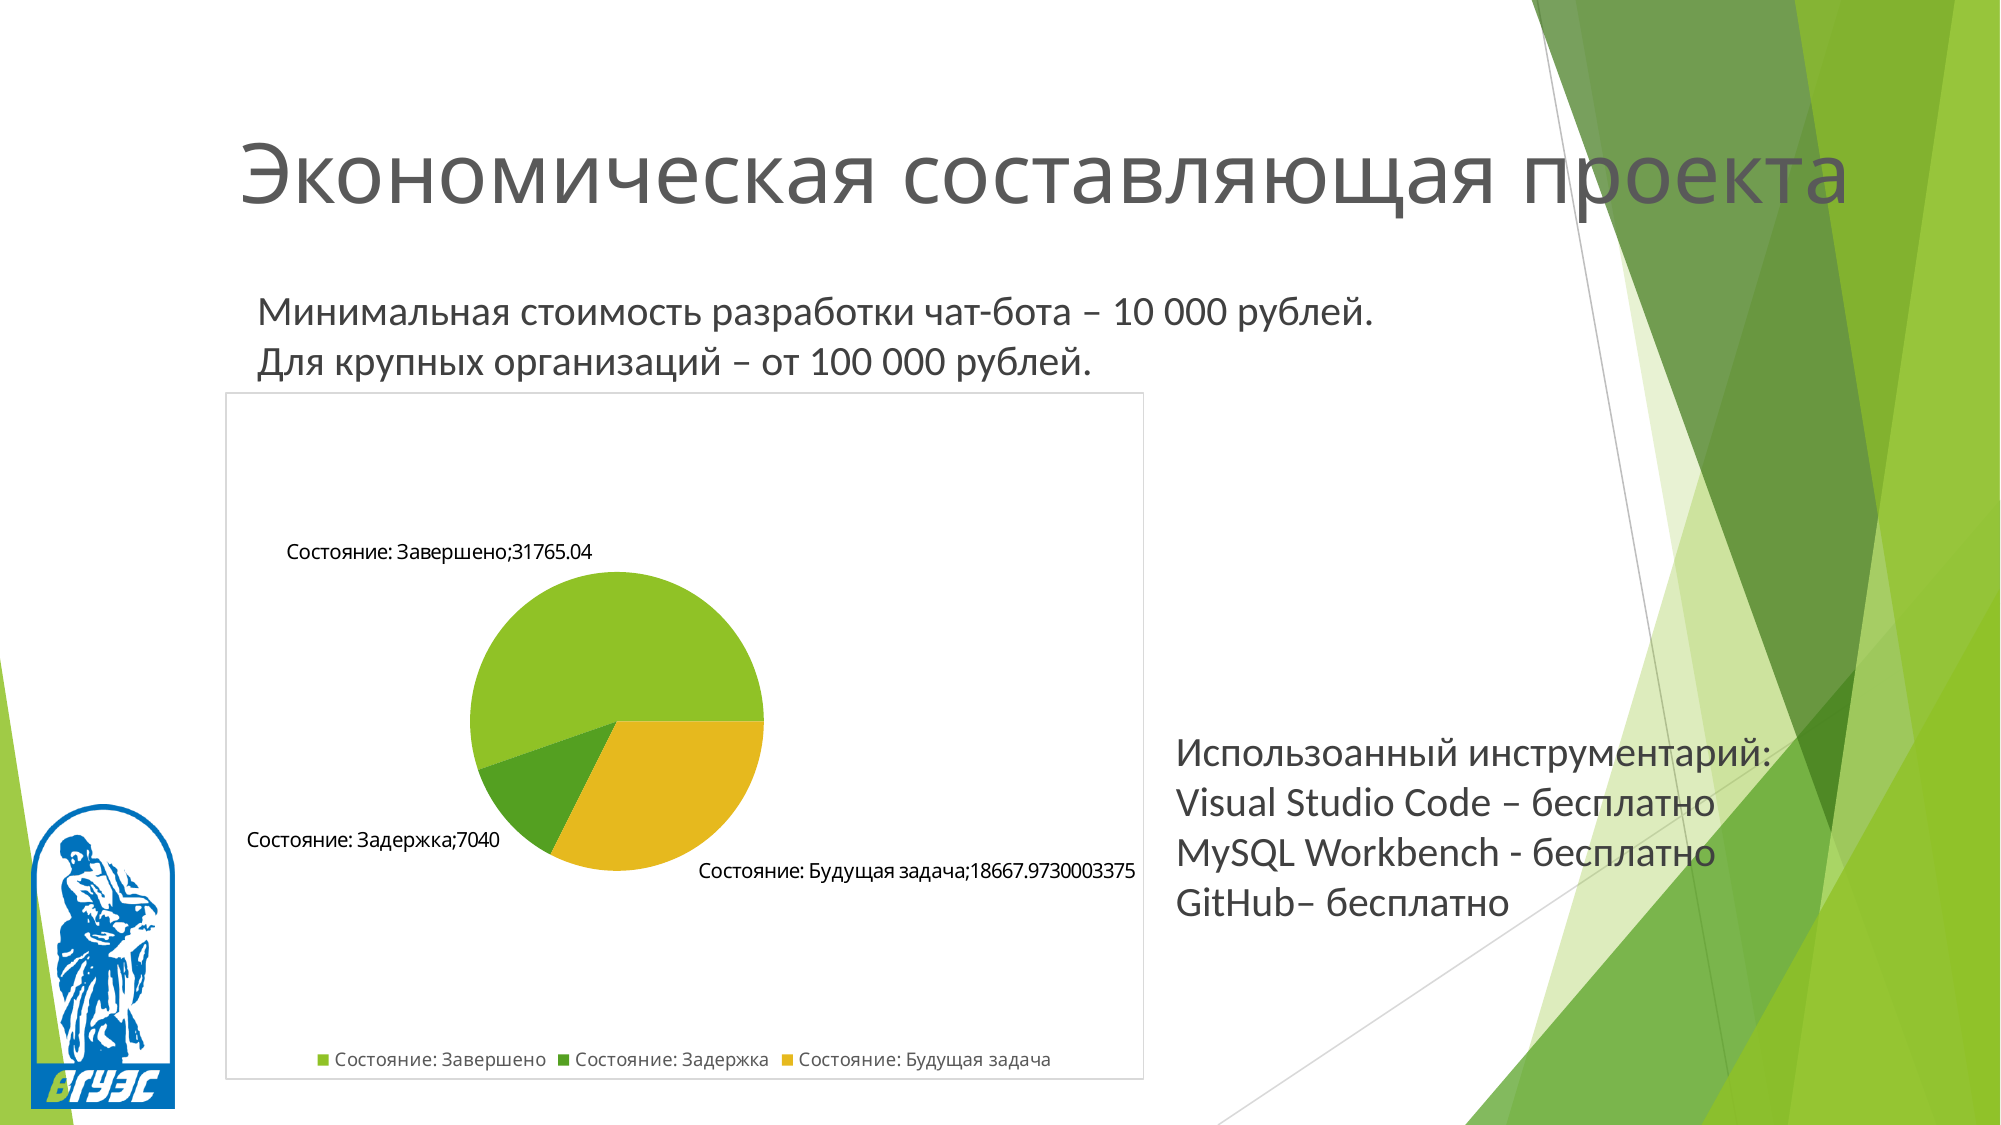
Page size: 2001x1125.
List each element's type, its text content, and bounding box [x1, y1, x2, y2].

text_box Минимальная стоимость разработки чат-бота – 10 000 рублей. Для крупных организаций – от 100 000 рублей. [242, 276, 1837, 393]
text_box Экономическая составляющая проекта [225, 112, 1898, 229]
picture [31, 804, 175, 1109]
text_box Использоанный инструментарий: Visual Studio Code – бесплатно MySQL Workbench - бесплатно GitHub– бесплатно [1161, 717, 1837, 935]
chart [225, 392, 1161, 1081]
